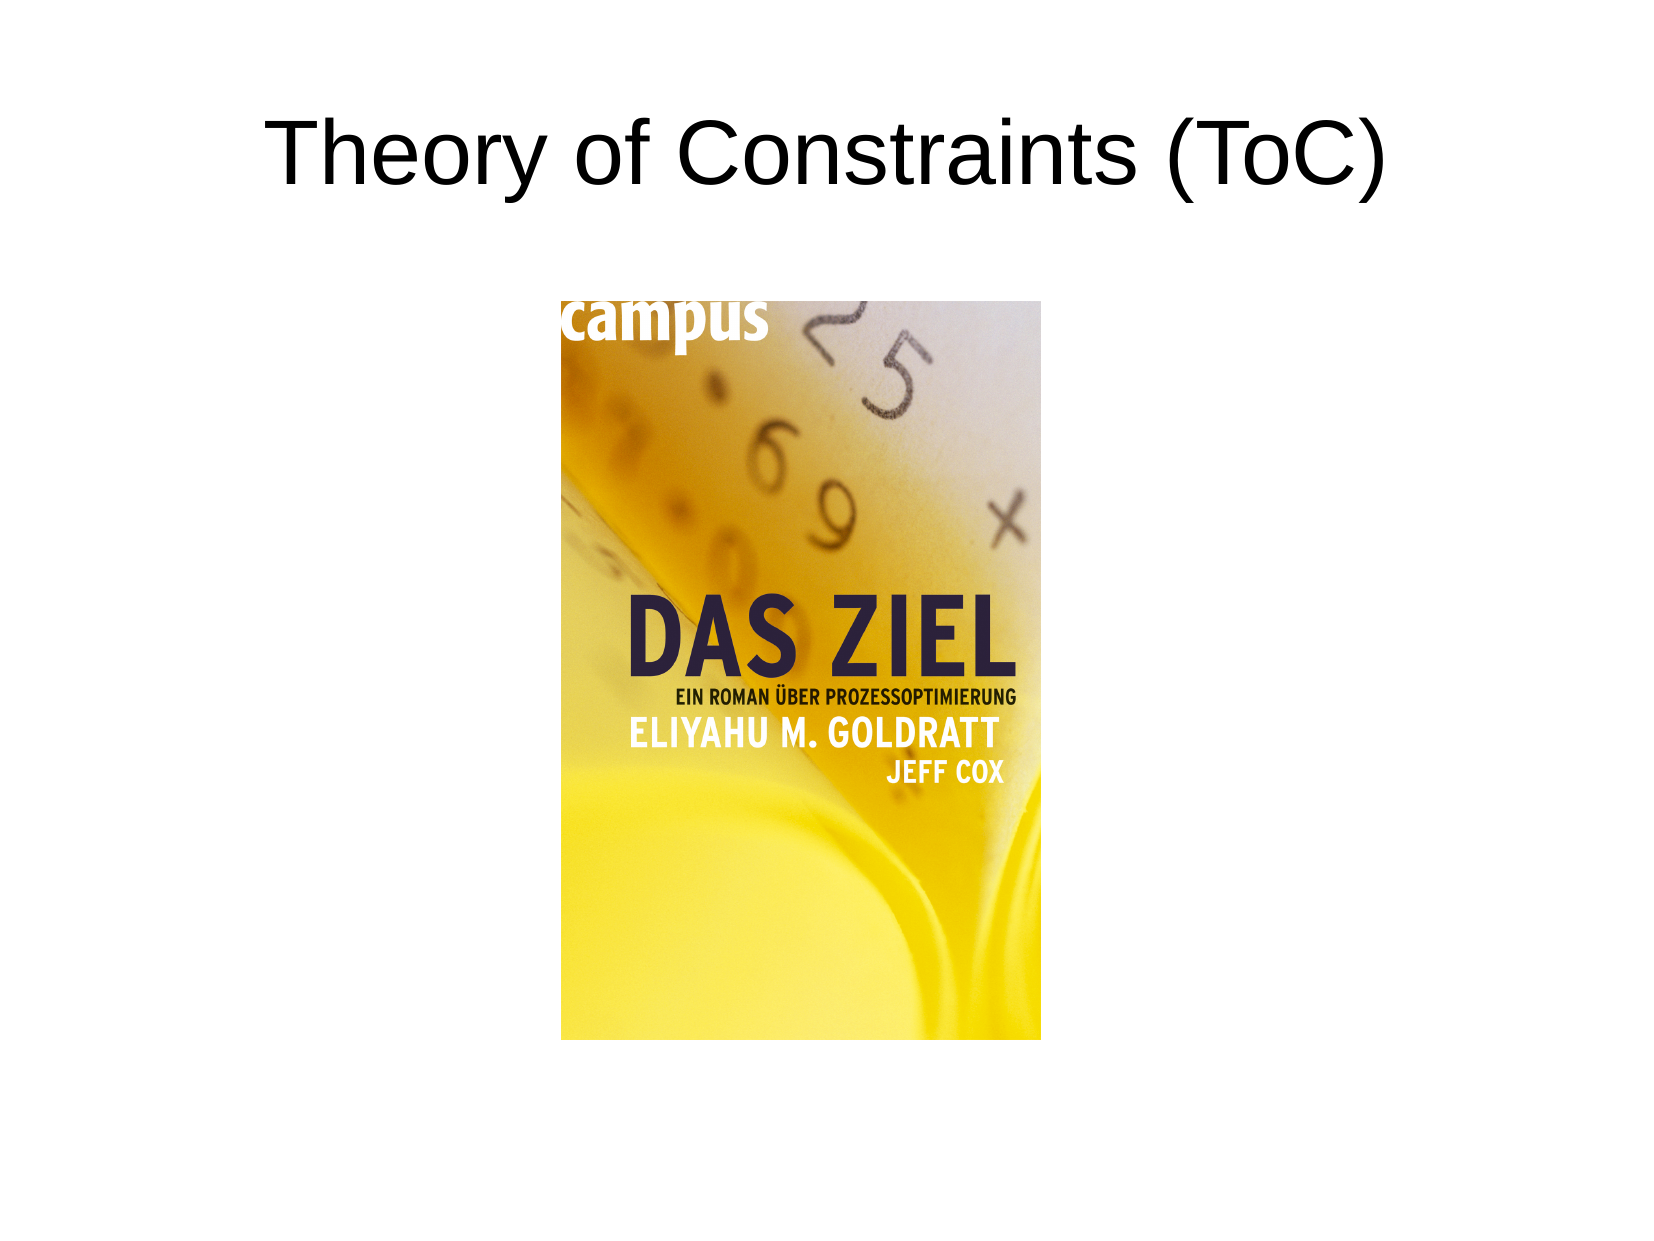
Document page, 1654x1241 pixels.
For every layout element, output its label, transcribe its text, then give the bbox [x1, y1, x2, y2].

title Theory of Constraints (ToC) [82, 49, 1571, 257]
picture [561, 301, 1041, 1040]
